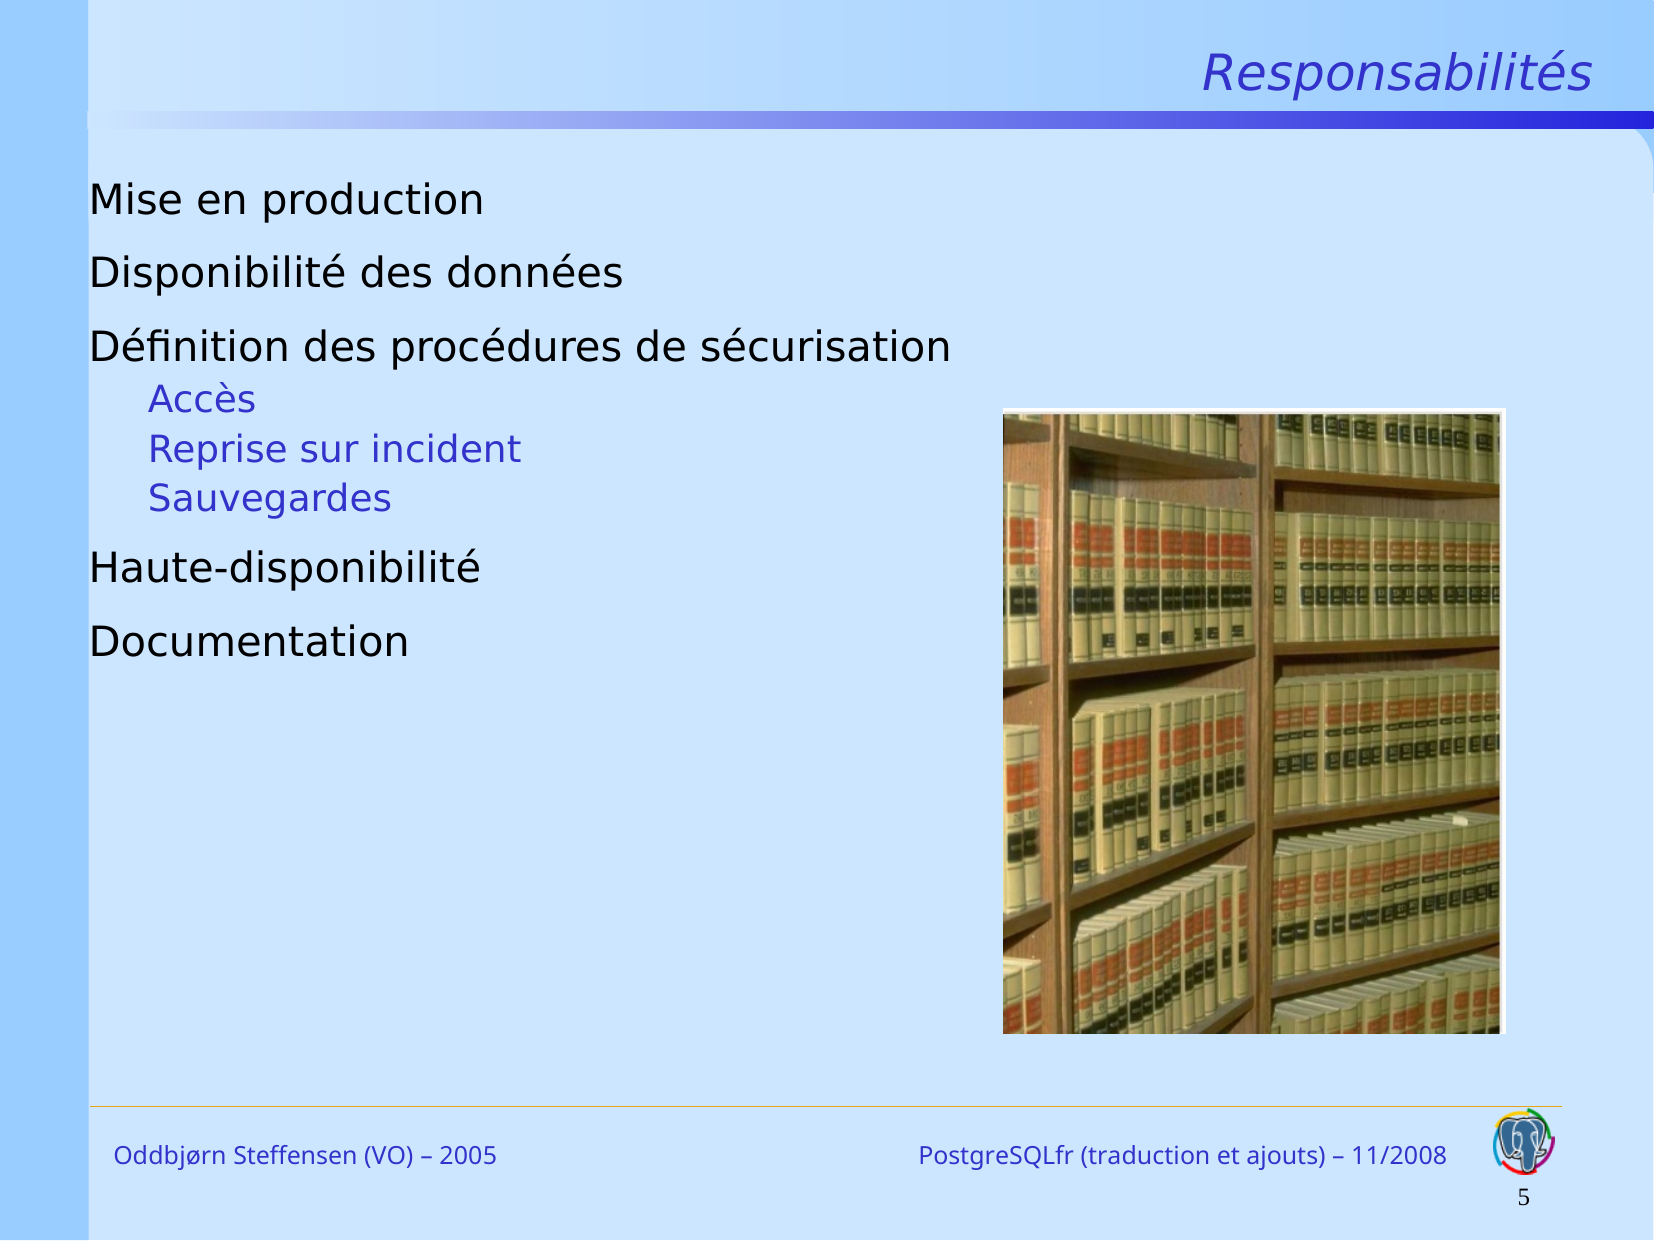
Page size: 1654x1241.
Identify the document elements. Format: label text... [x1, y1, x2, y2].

picture [1003, 408, 1506, 1034]
title Responsabilités [175, 0, 1594, 148]
list Mise en production Disponibilité des données Définition des procédures de sécurisation Accès Reprise sur incident Sauvegardes Haute-disponibilité Documentation [88, 175, 1547, 1063]
picture [1493, 1108, 1555, 1175]
